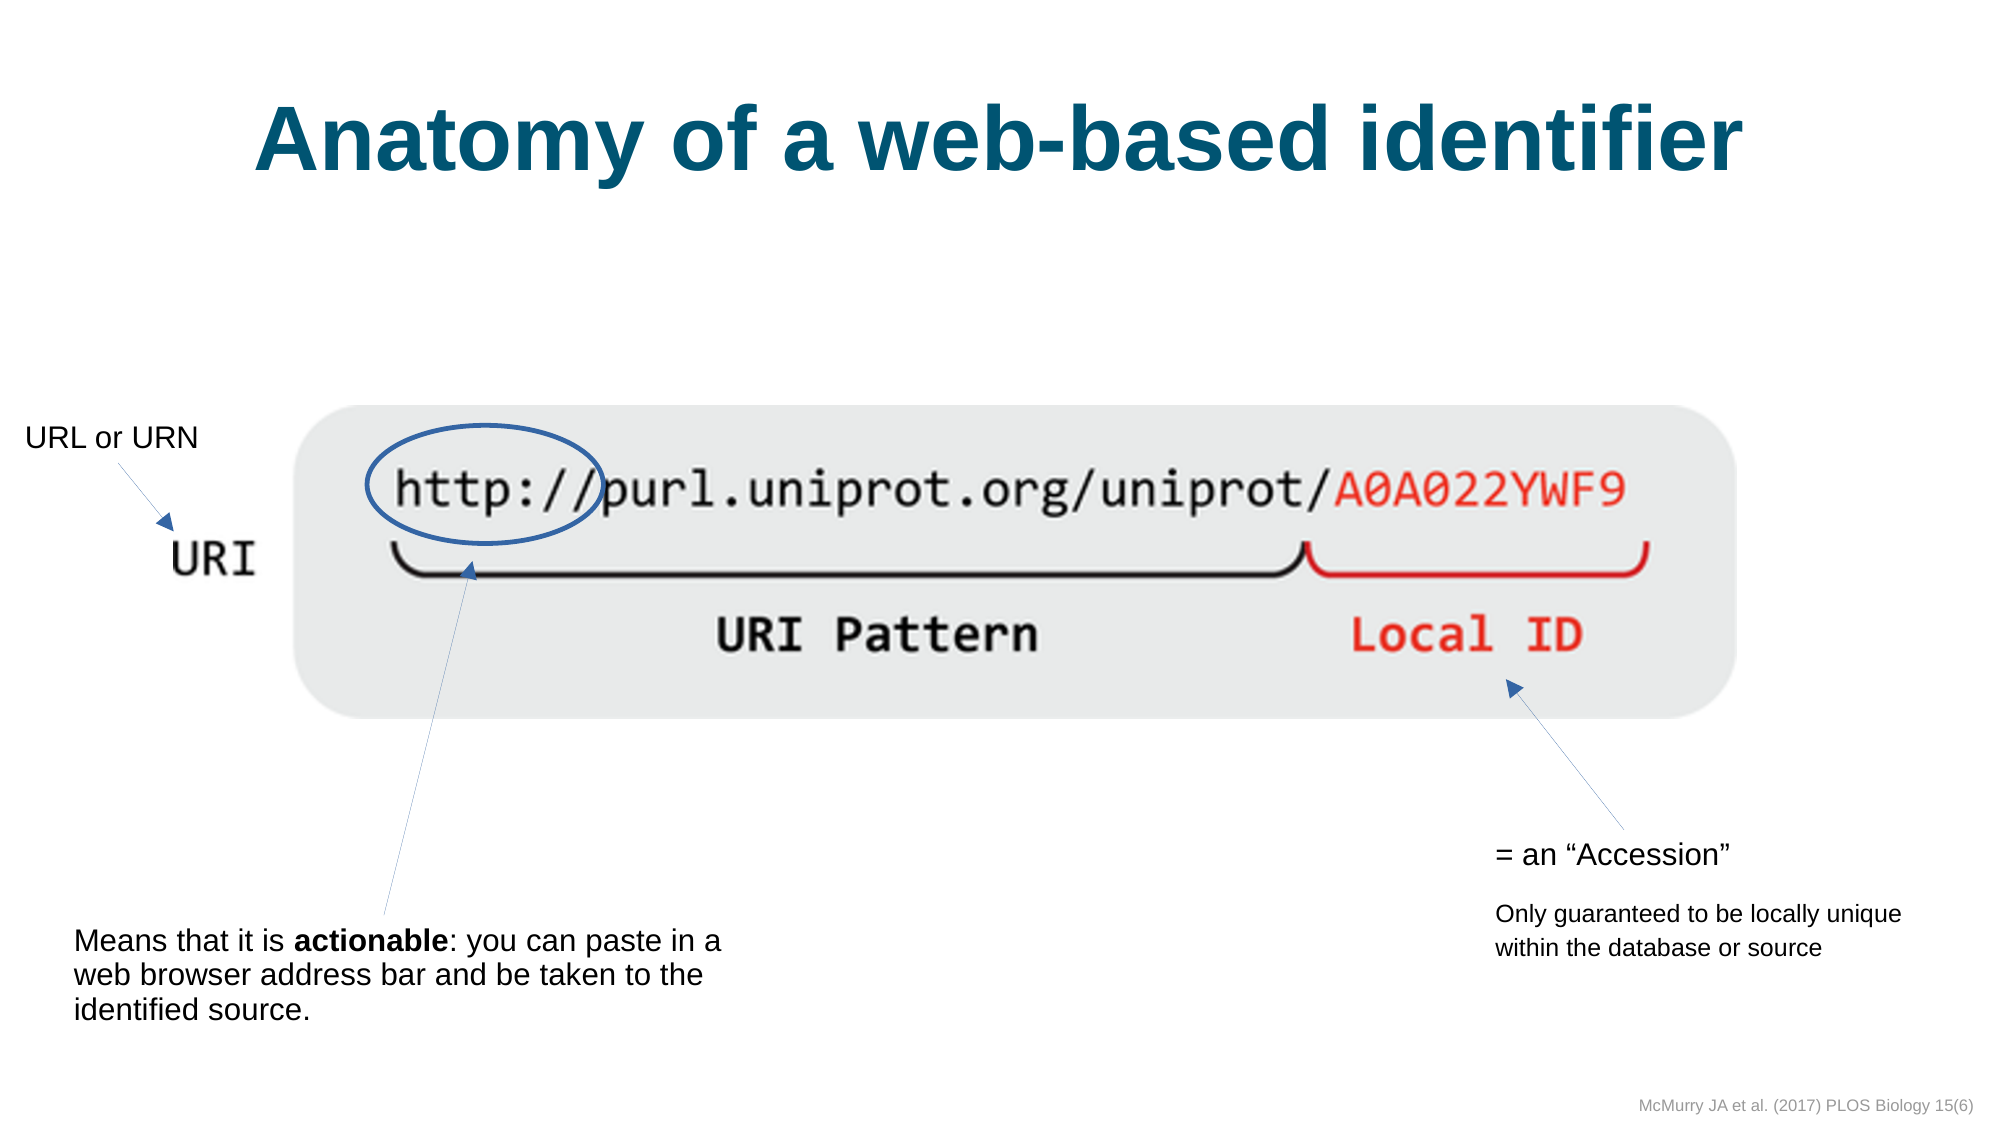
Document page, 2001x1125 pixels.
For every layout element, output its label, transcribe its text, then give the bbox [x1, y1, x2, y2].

title Anatomy of a web-based identifier [99, 44, 1900, 233]
text_box = an “Accession” Only guaranteed to be locally unique within the database or source [1480, 829, 1979, 999]
text_box URL or URN [10, 413, 243, 463]
text_box McMurry JA et al. (2017) PLOS Biology 15(6) [1624, 1088, 1997, 1123]
text_box Means that it is actionable: you can paste in a web browser address bar and be taken to the identified source. [59, 915, 749, 1035]
text_box [367, 425, 604, 544]
picture [173, 405, 1737, 719]
